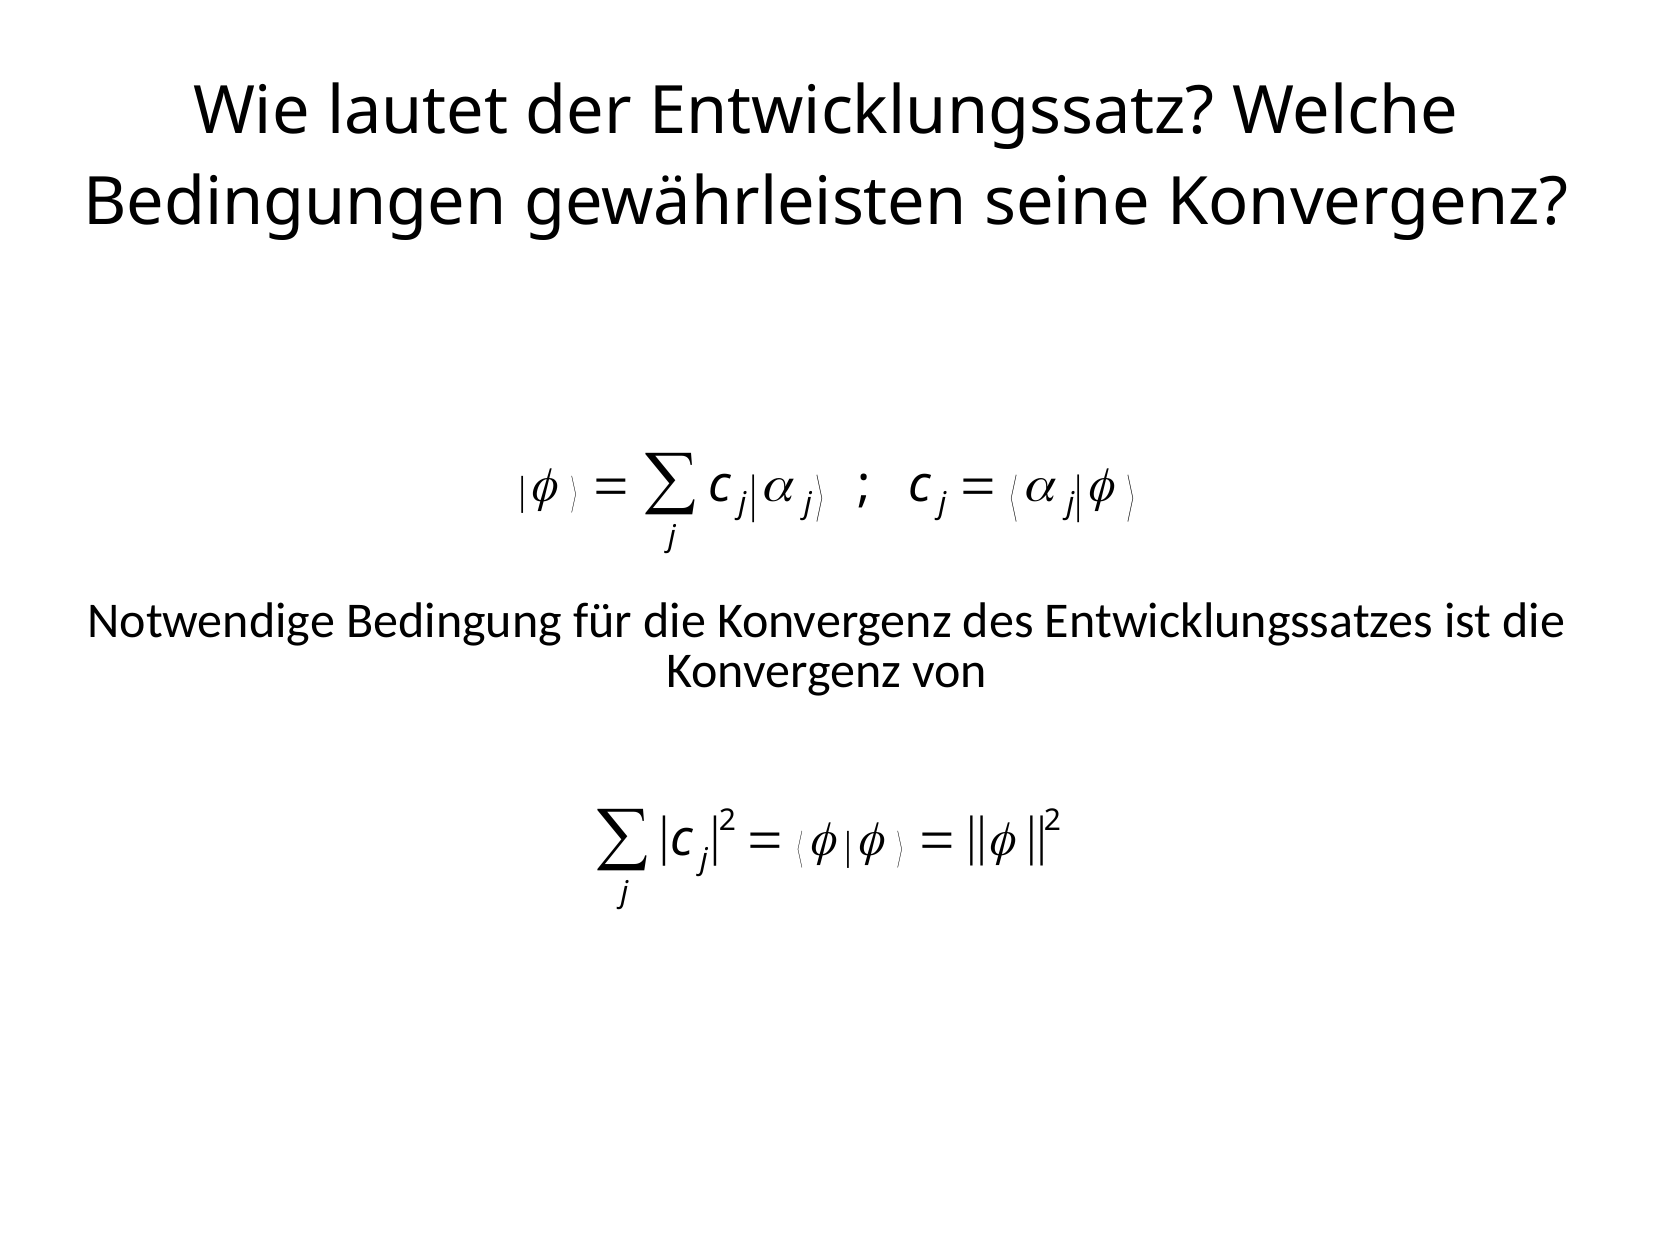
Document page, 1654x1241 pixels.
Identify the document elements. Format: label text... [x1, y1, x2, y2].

chart [508, 449, 1145, 555]
chart [587, 802, 1066, 910]
subtitle Notwendige Bedingung für die Konvergenz des Entwicklungssatzes ist die Konvergenz von [82, 290, 1571, 1010]
title Wie lautet der Entwicklungssatz? Welche Bedingungen gewährleisten seine Konvergenz? [82, 49, 1571, 257]
